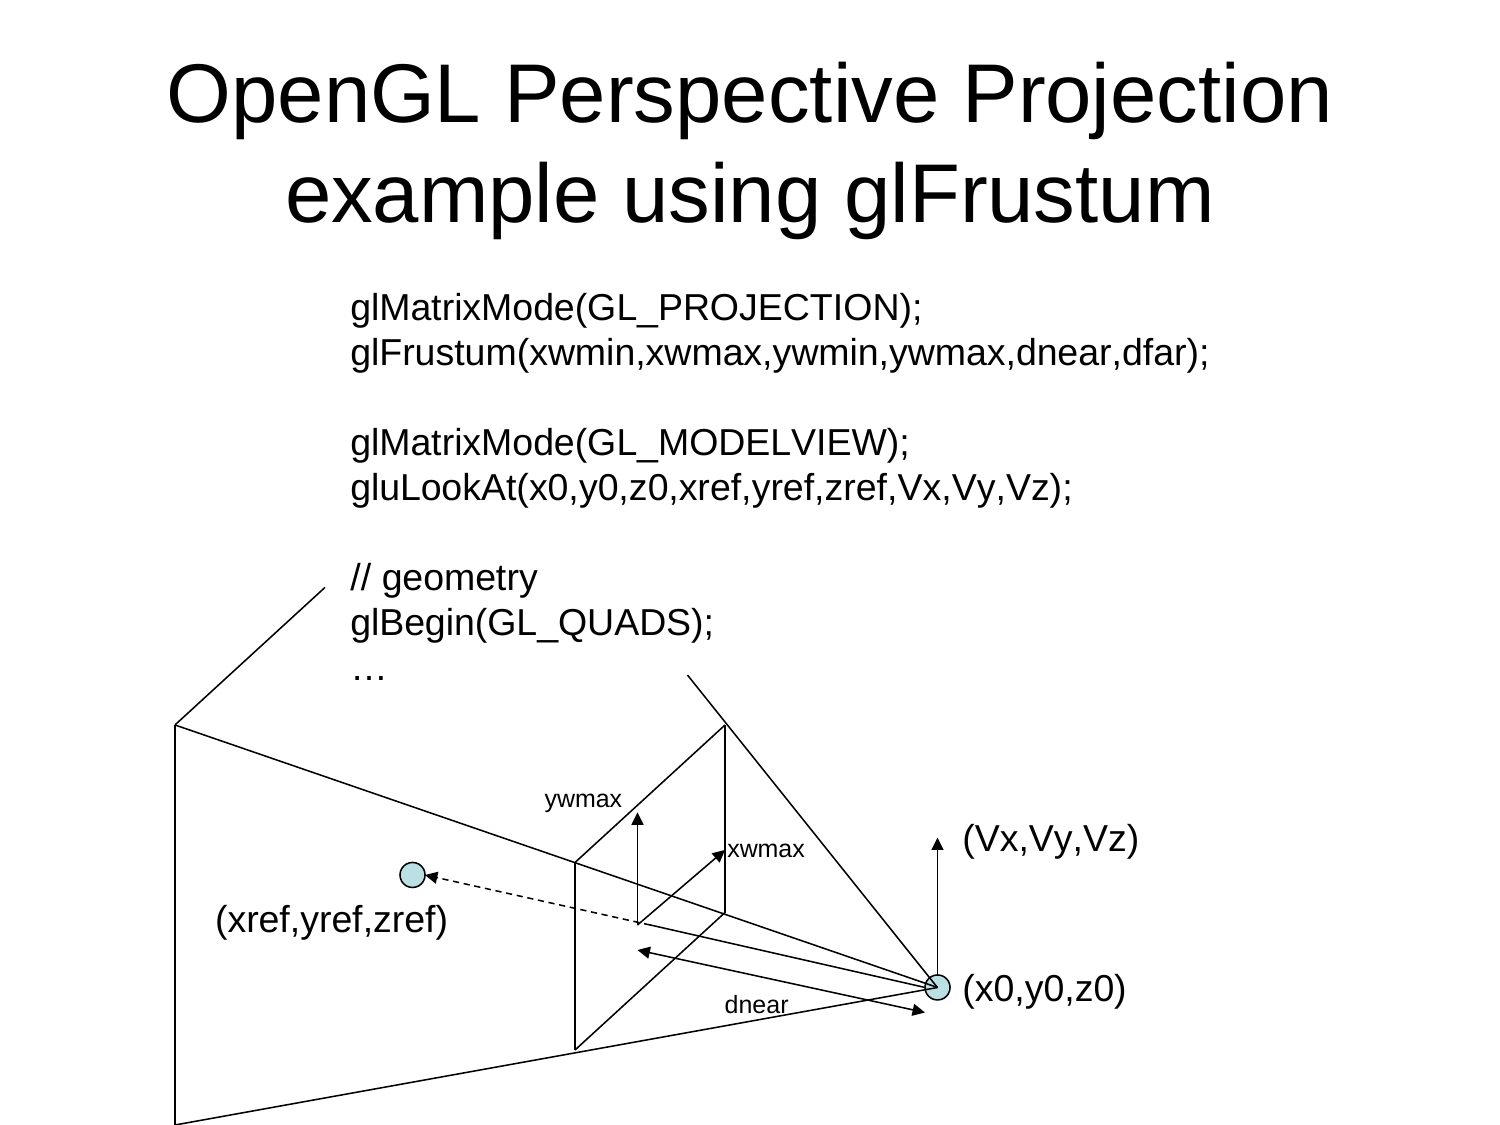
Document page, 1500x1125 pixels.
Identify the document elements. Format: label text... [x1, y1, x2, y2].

text_box (xref,yref,zref) [200, 887, 464, 948]
text_box dnear [734, 1013, 804, 1026]
text_box ywmax [529, 774, 638, 821]
text_box (Vx,Vy,Vz) [947, 805, 1155, 867]
text_box xwmax [712, 825, 821, 871]
text_box dnear [709, 980, 804, 1026]
text_box [925, 974, 951, 1000]
text_box glMatrixMode(GL_PROJECTION); glFrustum(xwmin,xwmax,ywmin,ywmax,dnear,dfar); glMatrixMode(GL_MODELVIEW); gluLookAt(x0,y0,z0,xref,yref,zref,Vx,Vy,Vz); // geometry glBegin(GL_QUADS); … [335, 274, 1225, 696]
text_box xwmax [810, 825, 821, 839]
text_box [399, 862, 426, 888]
title OpenGL Perspective Projection example using glFrustum [75, 31, 1426, 247]
text_box (x0,y0,z0) [947, 955, 1142, 1017]
